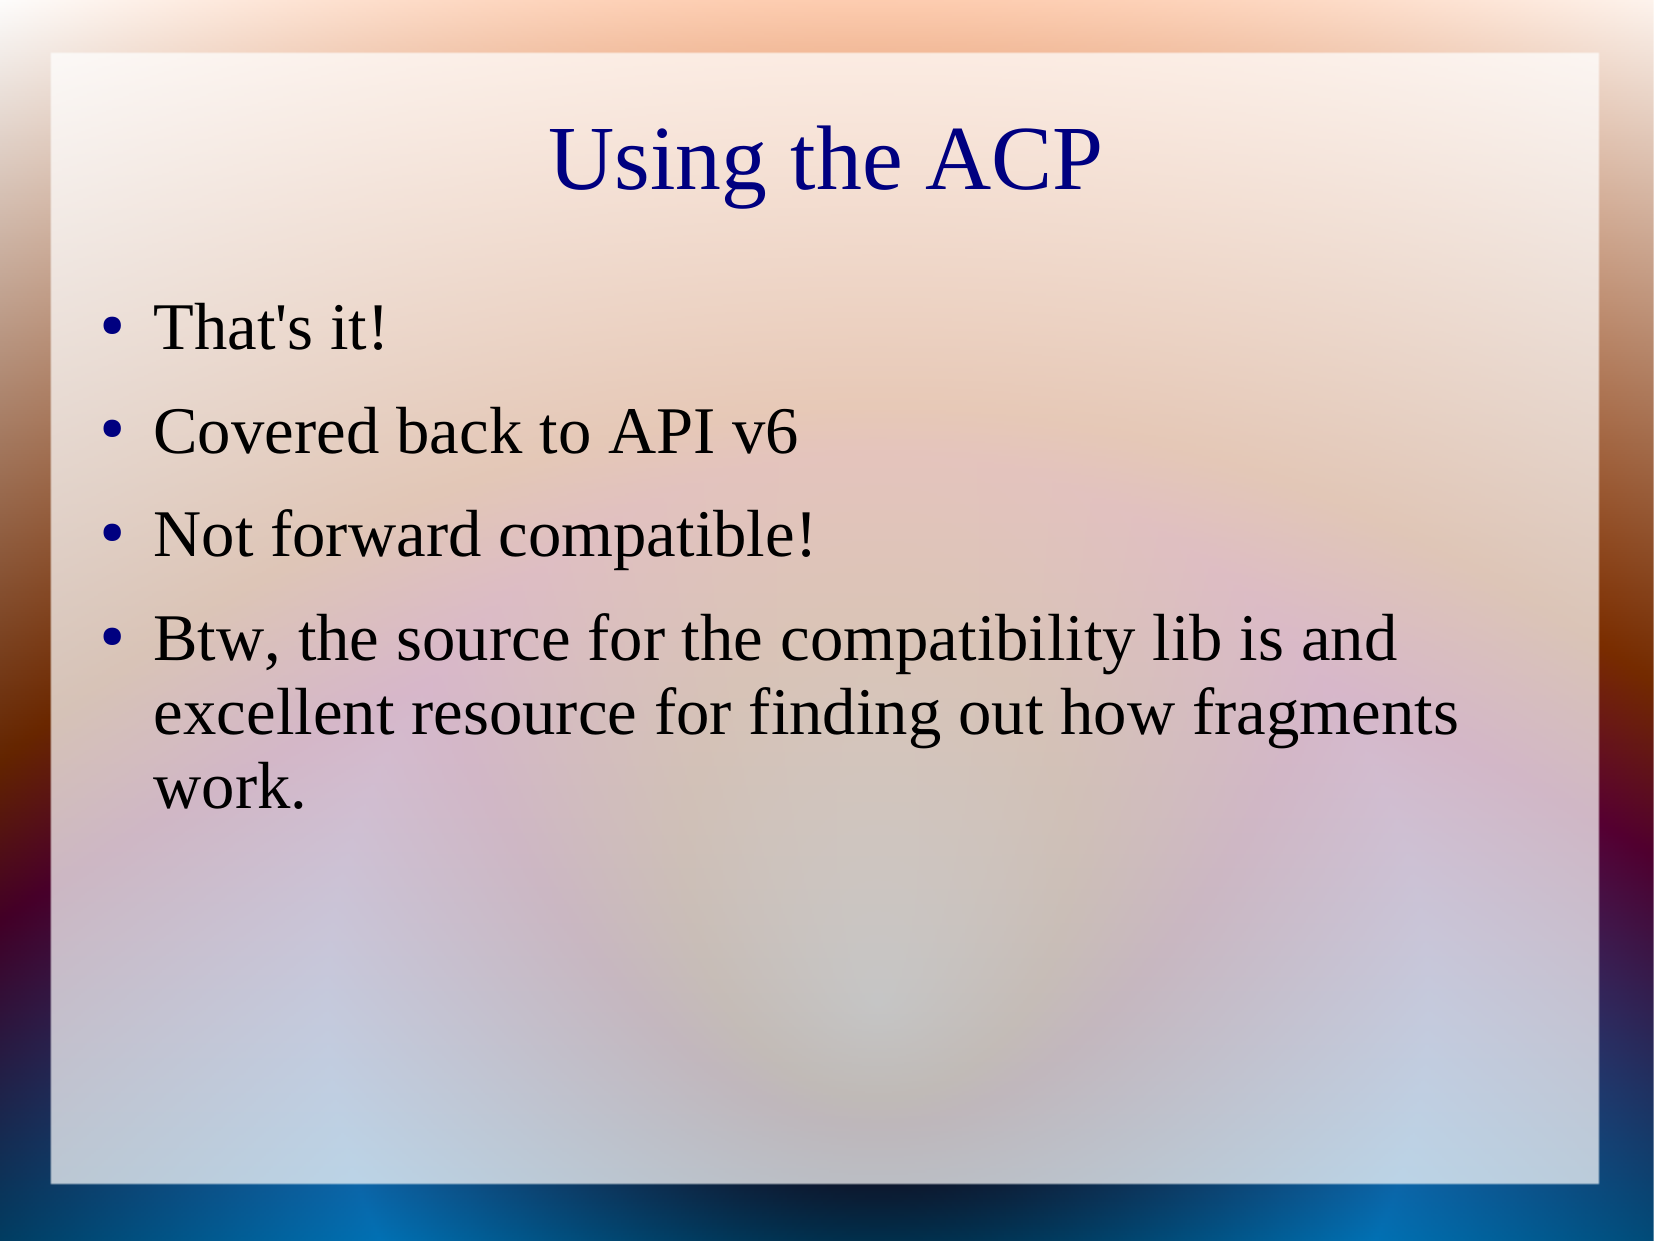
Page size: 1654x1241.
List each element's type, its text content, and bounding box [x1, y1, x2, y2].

list That's it! Covered back to API v6 Not forward compatible! Btw, the source for the compatibility lib is and excellent resource for finding out how fragments work. [82, 290, 1571, 1034]
picture [0, 0, 1654, 1241]
title Using the ACP [82, 55, 1571, 263]
